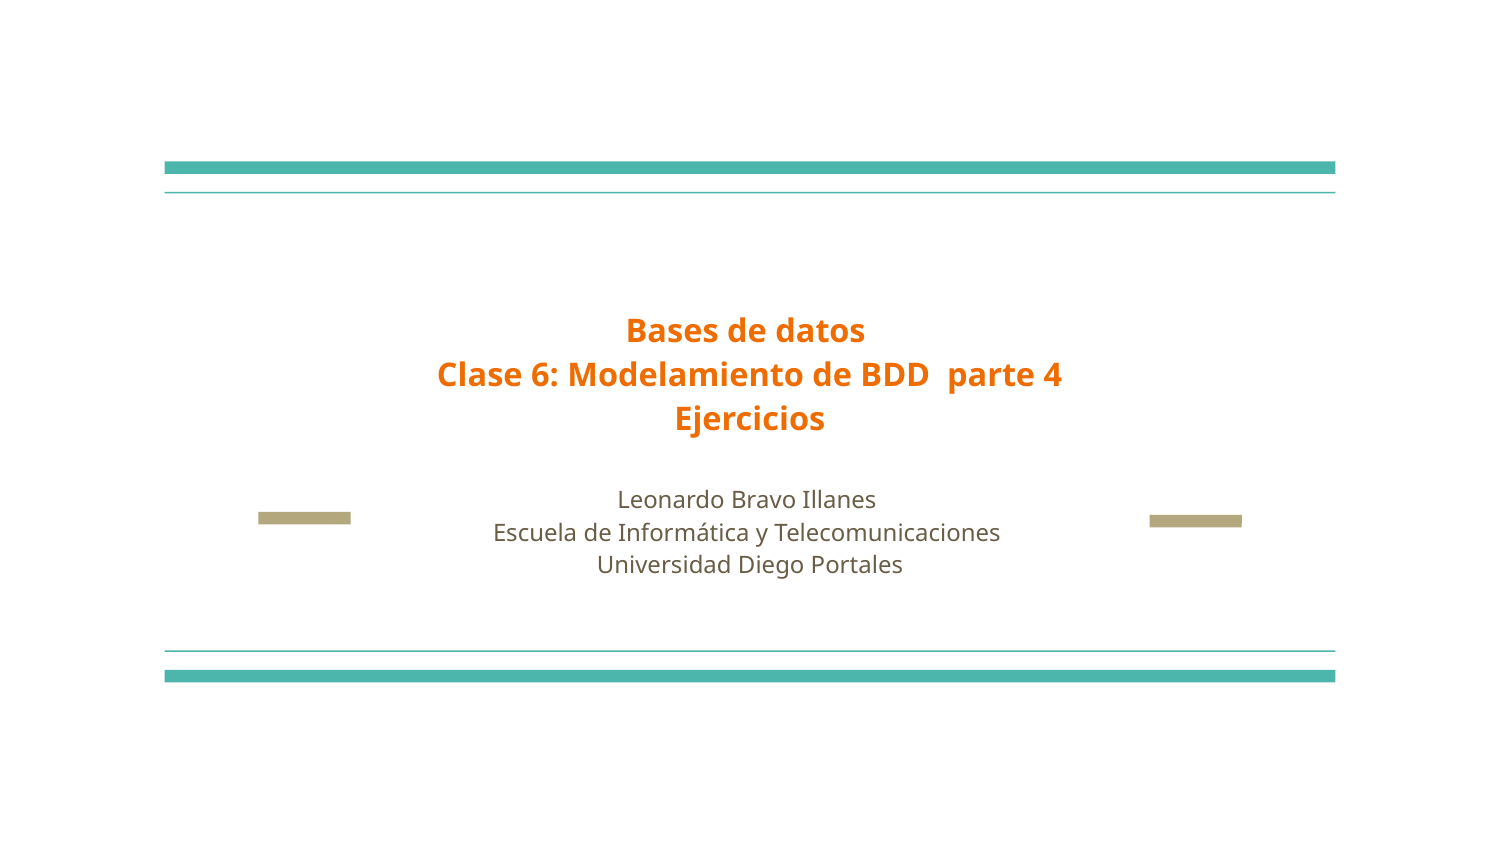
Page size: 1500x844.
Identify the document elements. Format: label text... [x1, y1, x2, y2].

subtitle Leonardo Bravo Illanes Escuela de Informática y Telecomunicaciones Universidad Diego Portales [350, 467, 1150, 598]
title Bases de datos Clase 6: Modelamiento de BDD parte 4 Ejercicios [164, 287, 1336, 456]
